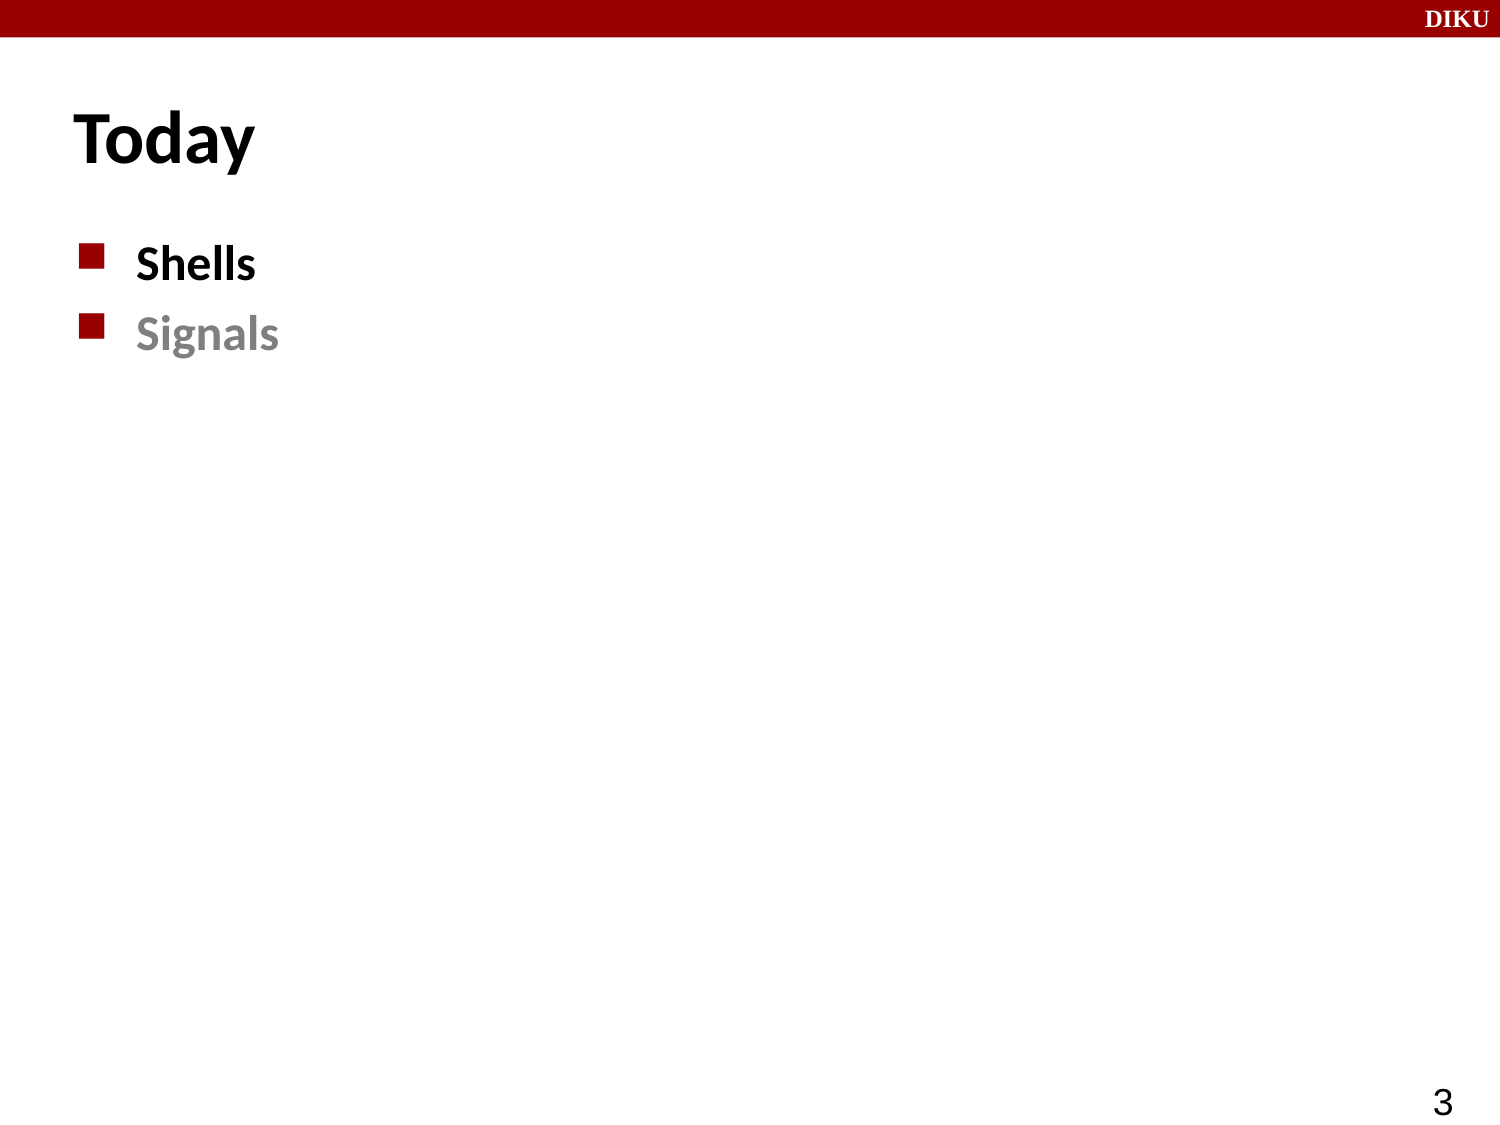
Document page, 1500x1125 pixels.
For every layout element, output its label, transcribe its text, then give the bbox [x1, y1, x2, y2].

text_box Shells Signals [65, 223, 1361, 1039]
text_box Today [58, 71, 1304, 197]
